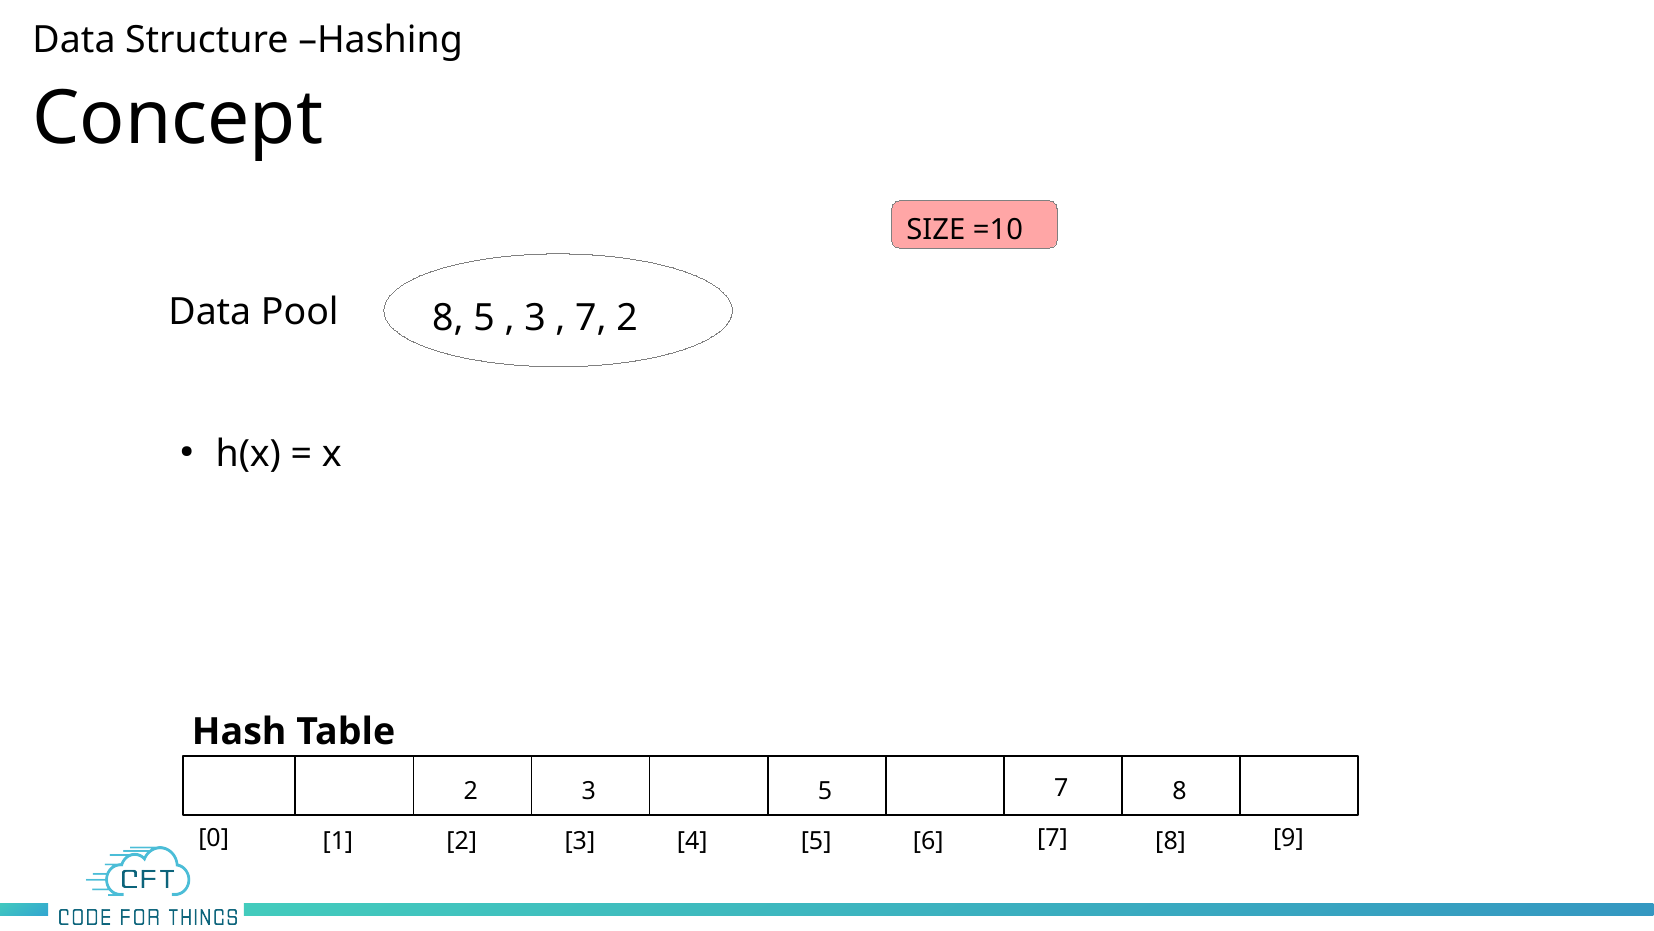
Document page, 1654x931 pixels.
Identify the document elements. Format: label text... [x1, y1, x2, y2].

text_box [6] [891, 814, 993, 860]
text_box [405, 253, 733, 339]
title Data Structure –Hashing Concept [32, 12, 1184, 166]
text_box [1] [301, 814, 402, 860]
text_box Hash Table [141, 696, 461, 756]
picture [59, 846, 237, 925]
text_box [0] [177, 812, 278, 857]
text_box [413, 342, 703, 367]
text_box Data Pool [118, 276, 402, 342]
text_box [9] [1251, 812, 1353, 857]
text_box 8, 5 , 3 , 7, 2 [402, 283, 709, 342]
text_box 2 [448, 764, 495, 810]
text_box SIZE =10 [891, 200, 1058, 250]
text_box h(x) = x [165, 419, 532, 485]
text_box [4] [655, 814, 756, 860]
text_box [3] [543, 814, 644, 860]
text_box [2] [425, 814, 526, 860]
text_box 3 [566, 764, 613, 810]
text_box [7] [1015, 812, 1117, 857]
text_box 7 [1039, 762, 1087, 807]
text_box 5 [803, 764, 851, 810]
text_box [8] [1133, 814, 1235, 860]
text_box [5] [779, 814, 880, 860]
text_box 8 [1157, 764, 1205, 810]
text_box [183, 755, 1359, 815]
